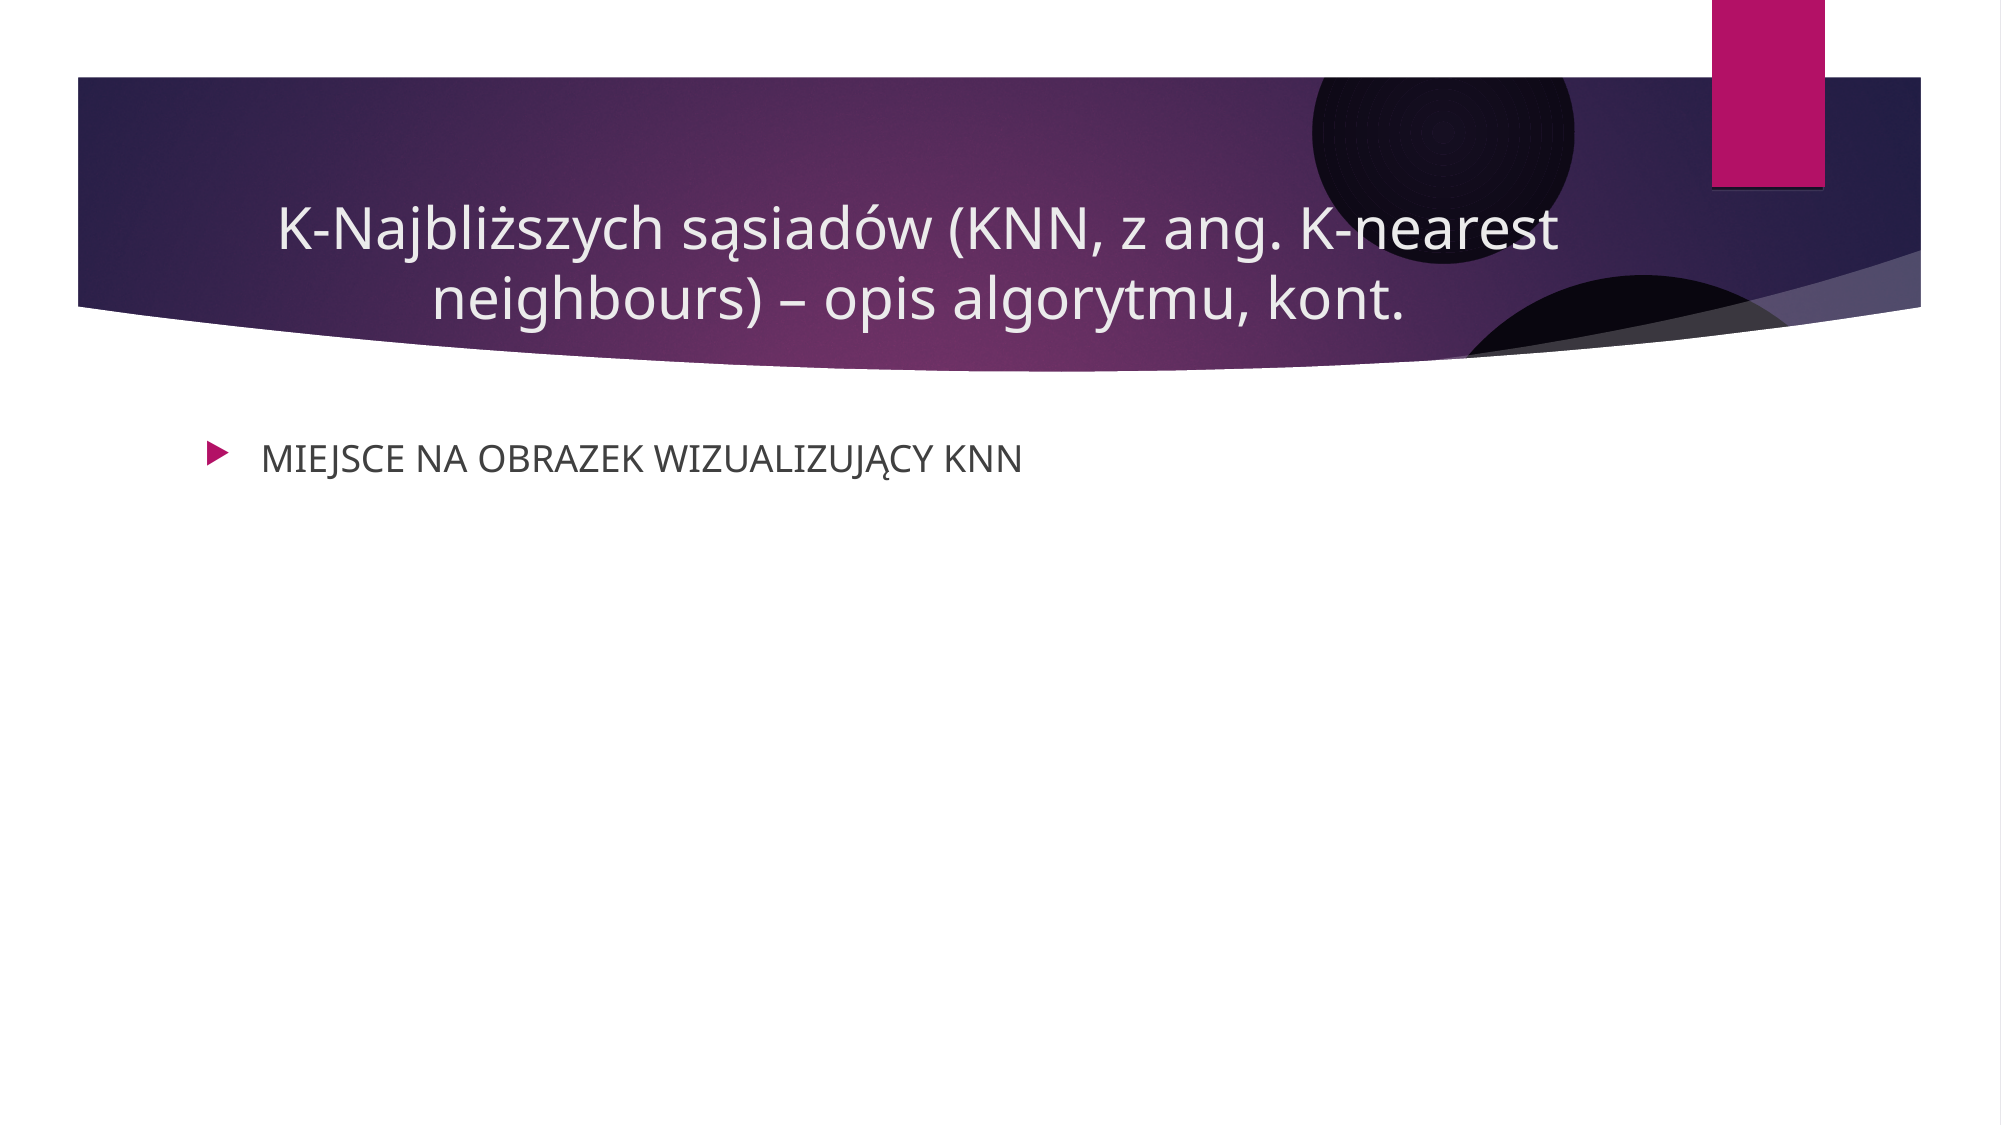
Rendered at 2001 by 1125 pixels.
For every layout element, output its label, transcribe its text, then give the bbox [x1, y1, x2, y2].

list MIEJSCE NA OBRAZEK WIZUALIZUJĄCY KNN [189, 427, 1638, 988]
title K-Najbliższych sąsiadów (KNN, z ang. K-nearest neighbours) – opis algorytmu, kont. [200, 183, 1638, 300]
